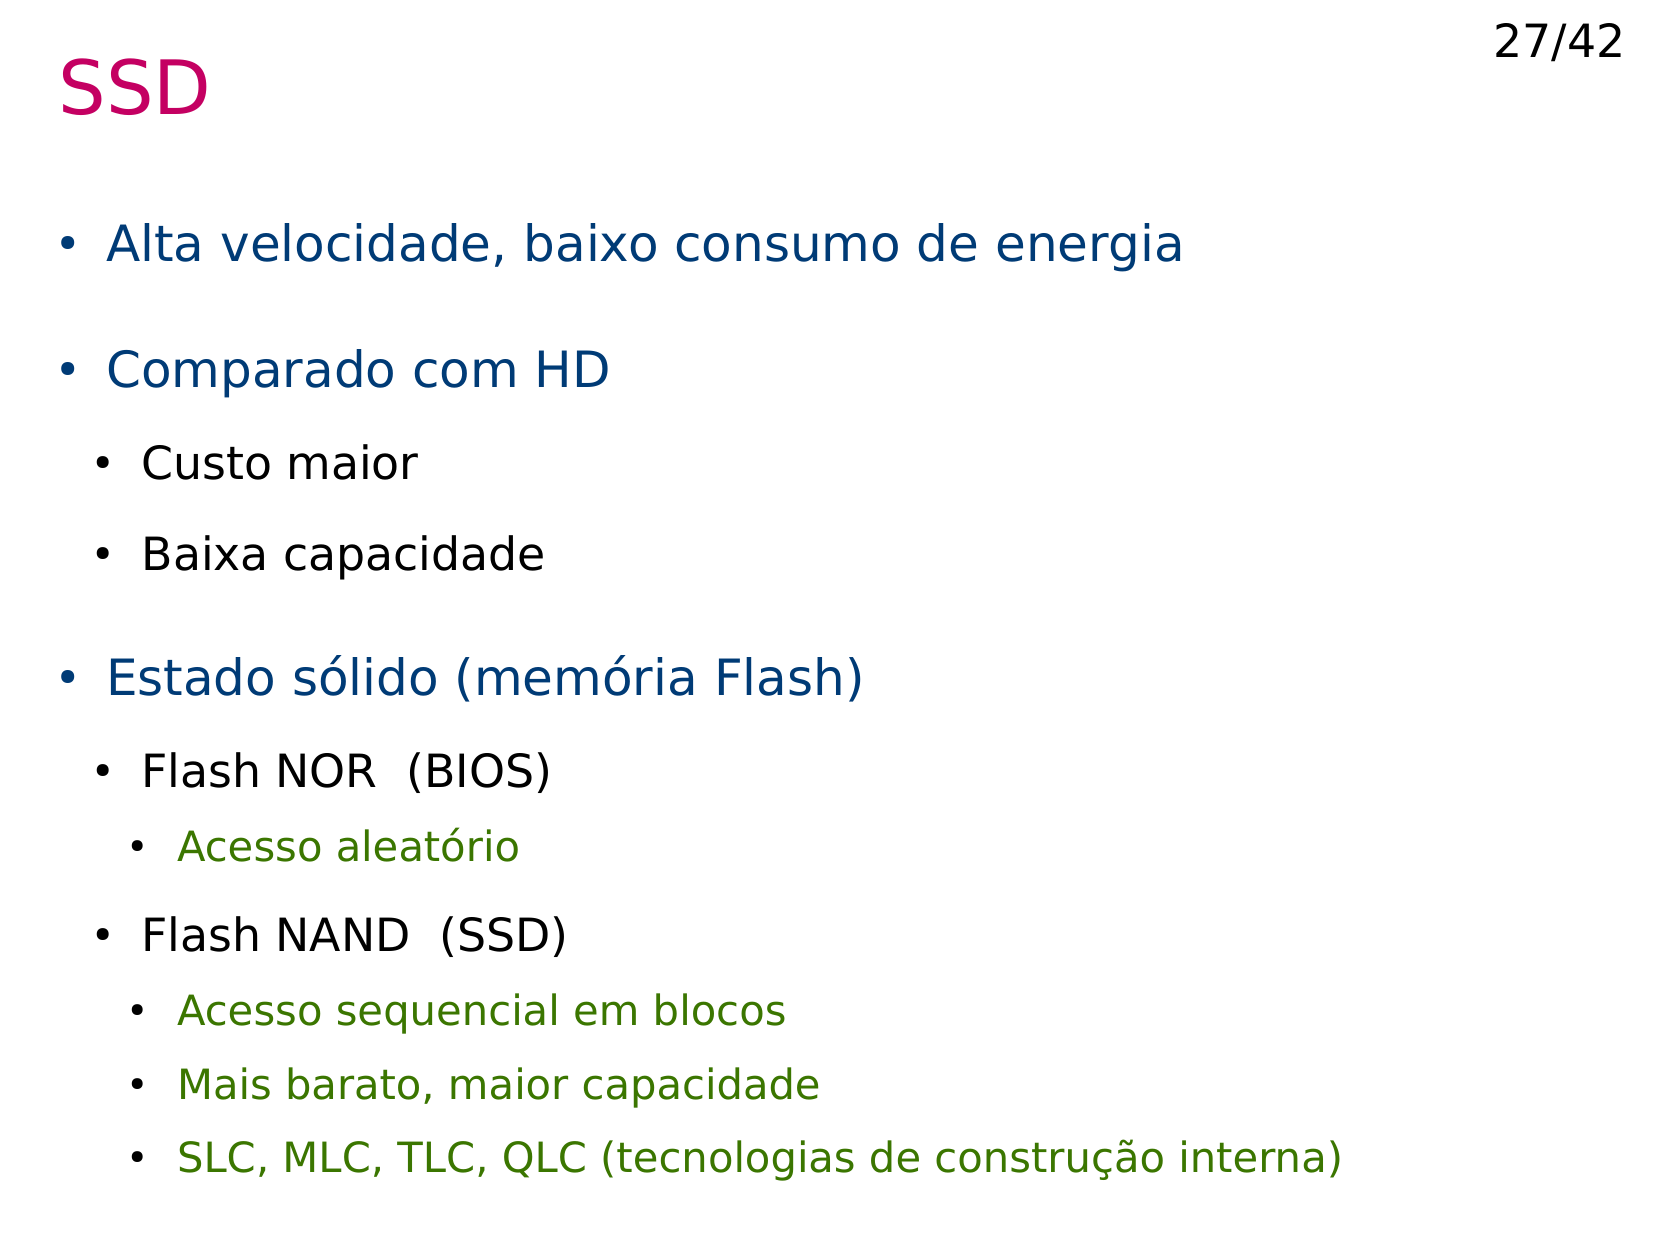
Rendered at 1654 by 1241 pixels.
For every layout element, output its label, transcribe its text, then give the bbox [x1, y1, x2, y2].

title SSD [59, 29, 1625, 148]
list Alta velocidade, baixo consumo de energia Comparado com HD Custo maior Baixa capacidade Estado sólido (memória Flash) Flash NOR (BIOS) Acesso aleatório Flash NAND (SSD) Acesso sequencial em blocos Mais barato, maior capacidade SLC, MLC, TLC, QLC (tecnologias de construção interna) [59, 206, 1625, 1211]
